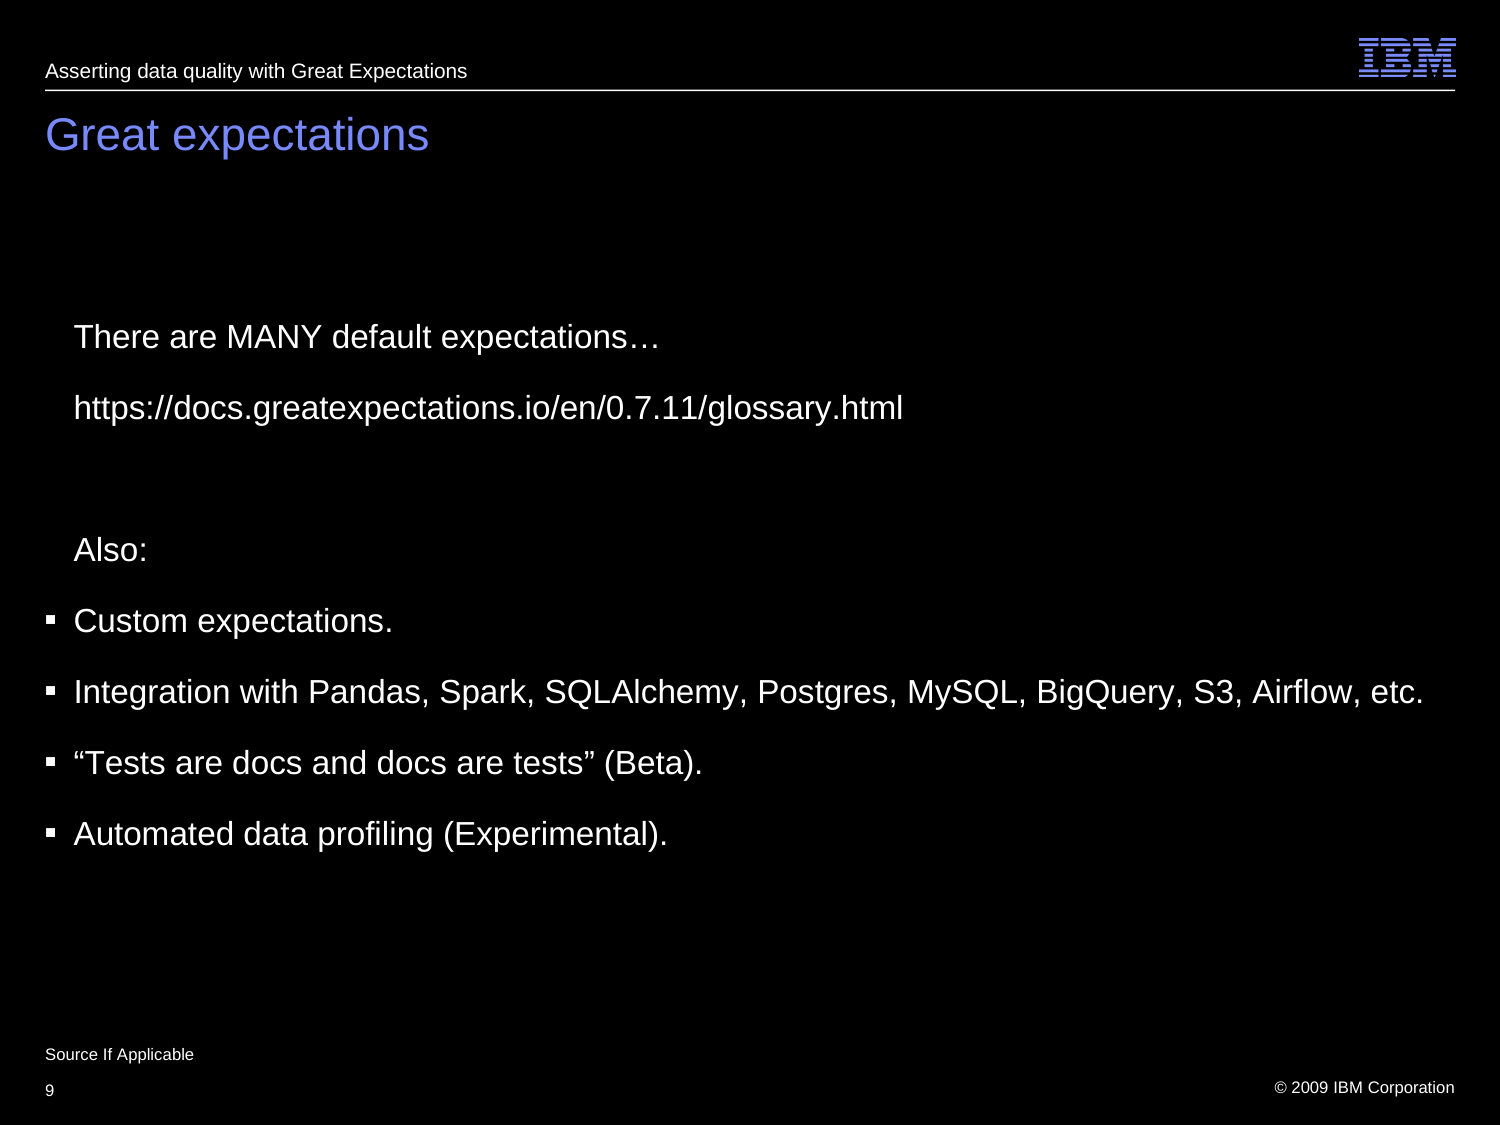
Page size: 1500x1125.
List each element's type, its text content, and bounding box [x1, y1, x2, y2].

text_box Source If Applicable [30, 1021, 1441, 1072]
picture [1359, 37, 1456, 77]
list There are MANY default expectations… https://docs.greatexpectations.io/en/0.7.11/glossary.html Also: Custom expectations. Integration with Pandas, Spark, SQLAlchemy, Postgres, MySQL, BigQuery, S3, Airflow, etc. “Tests are docs and docs are tests” (Beta). Automated data profiling (Experimental). [30, 307, 1456, 1043]
text_box Asserting data quality with Great Expectations [30, 37, 1306, 83]
title Great expectations [30, 97, 1456, 203]
